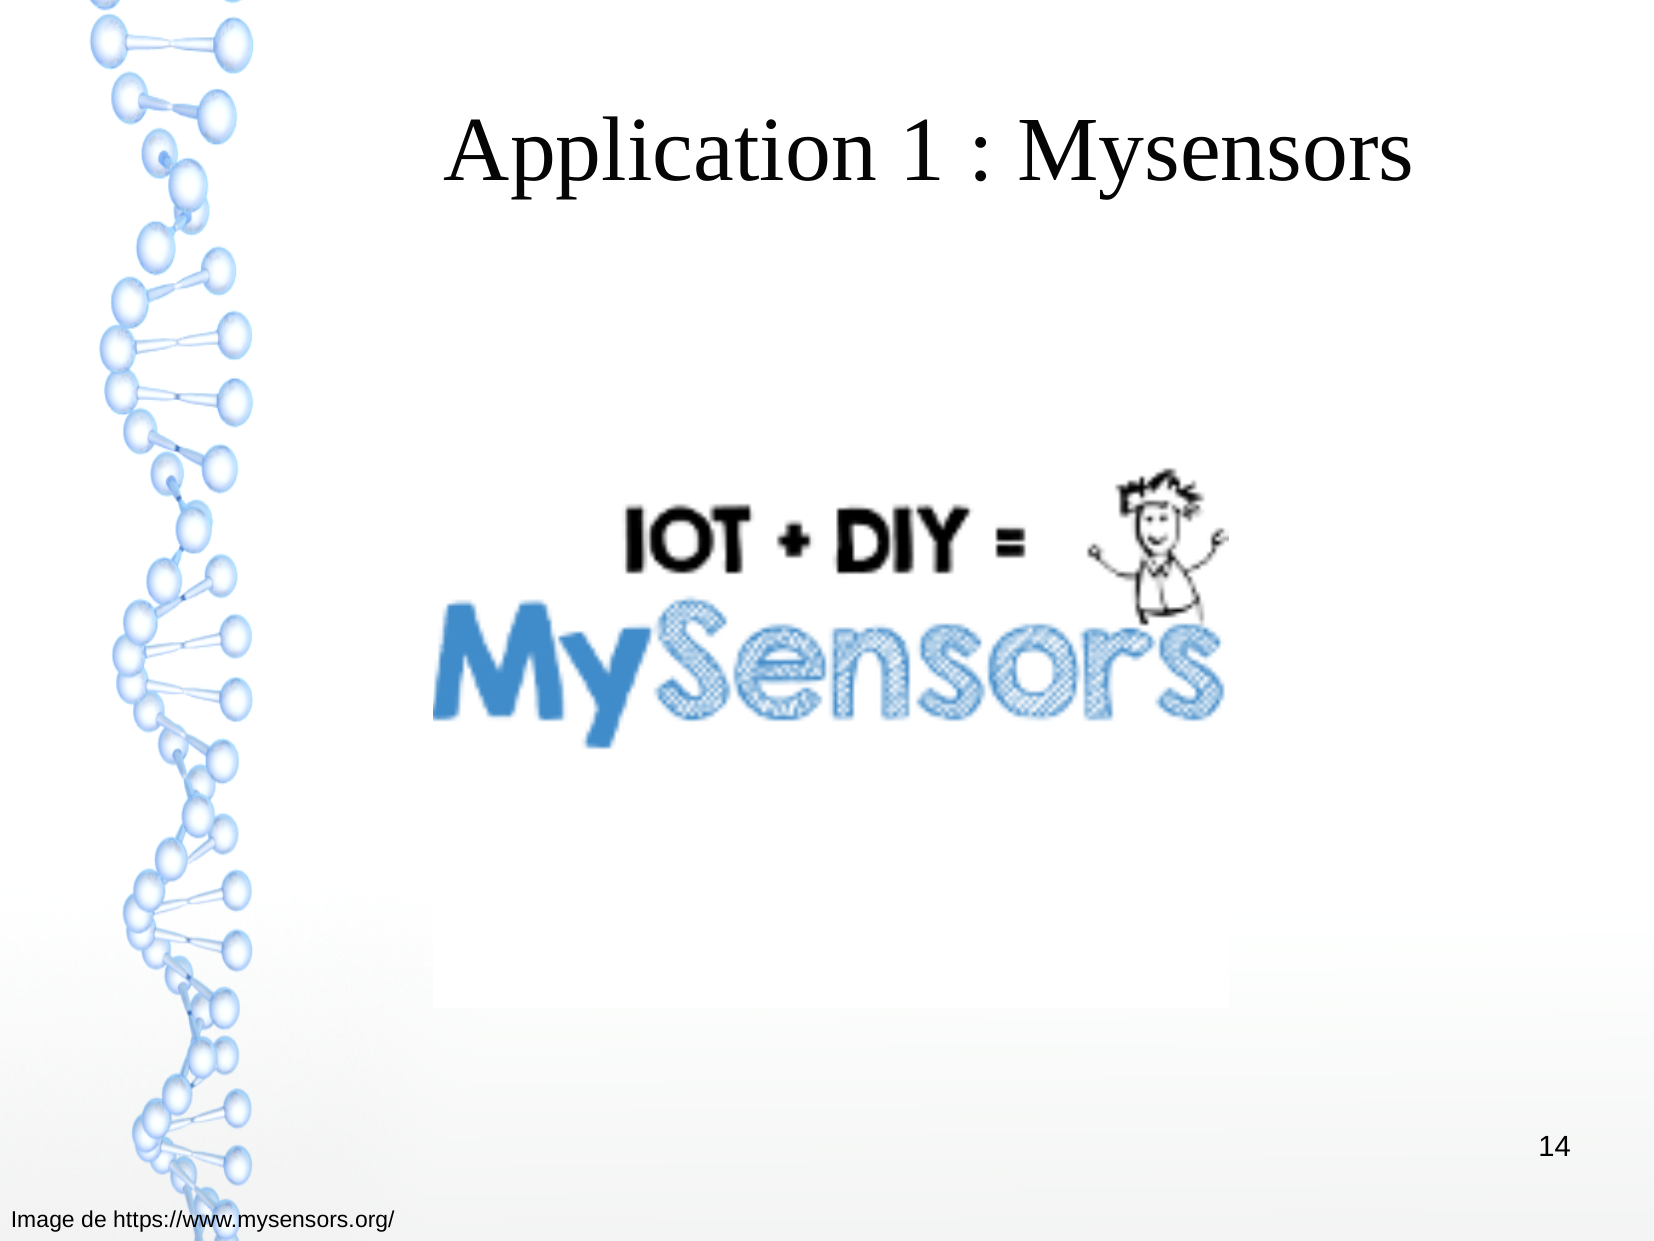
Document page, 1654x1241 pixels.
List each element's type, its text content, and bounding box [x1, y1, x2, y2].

title Application 1 : Mysensors [265, 47, 1595, 252]
picture [0, 0, 1654, 1241]
text_box Image de https://www.mysensors.org/ [0, 1199, 1040, 1241]
